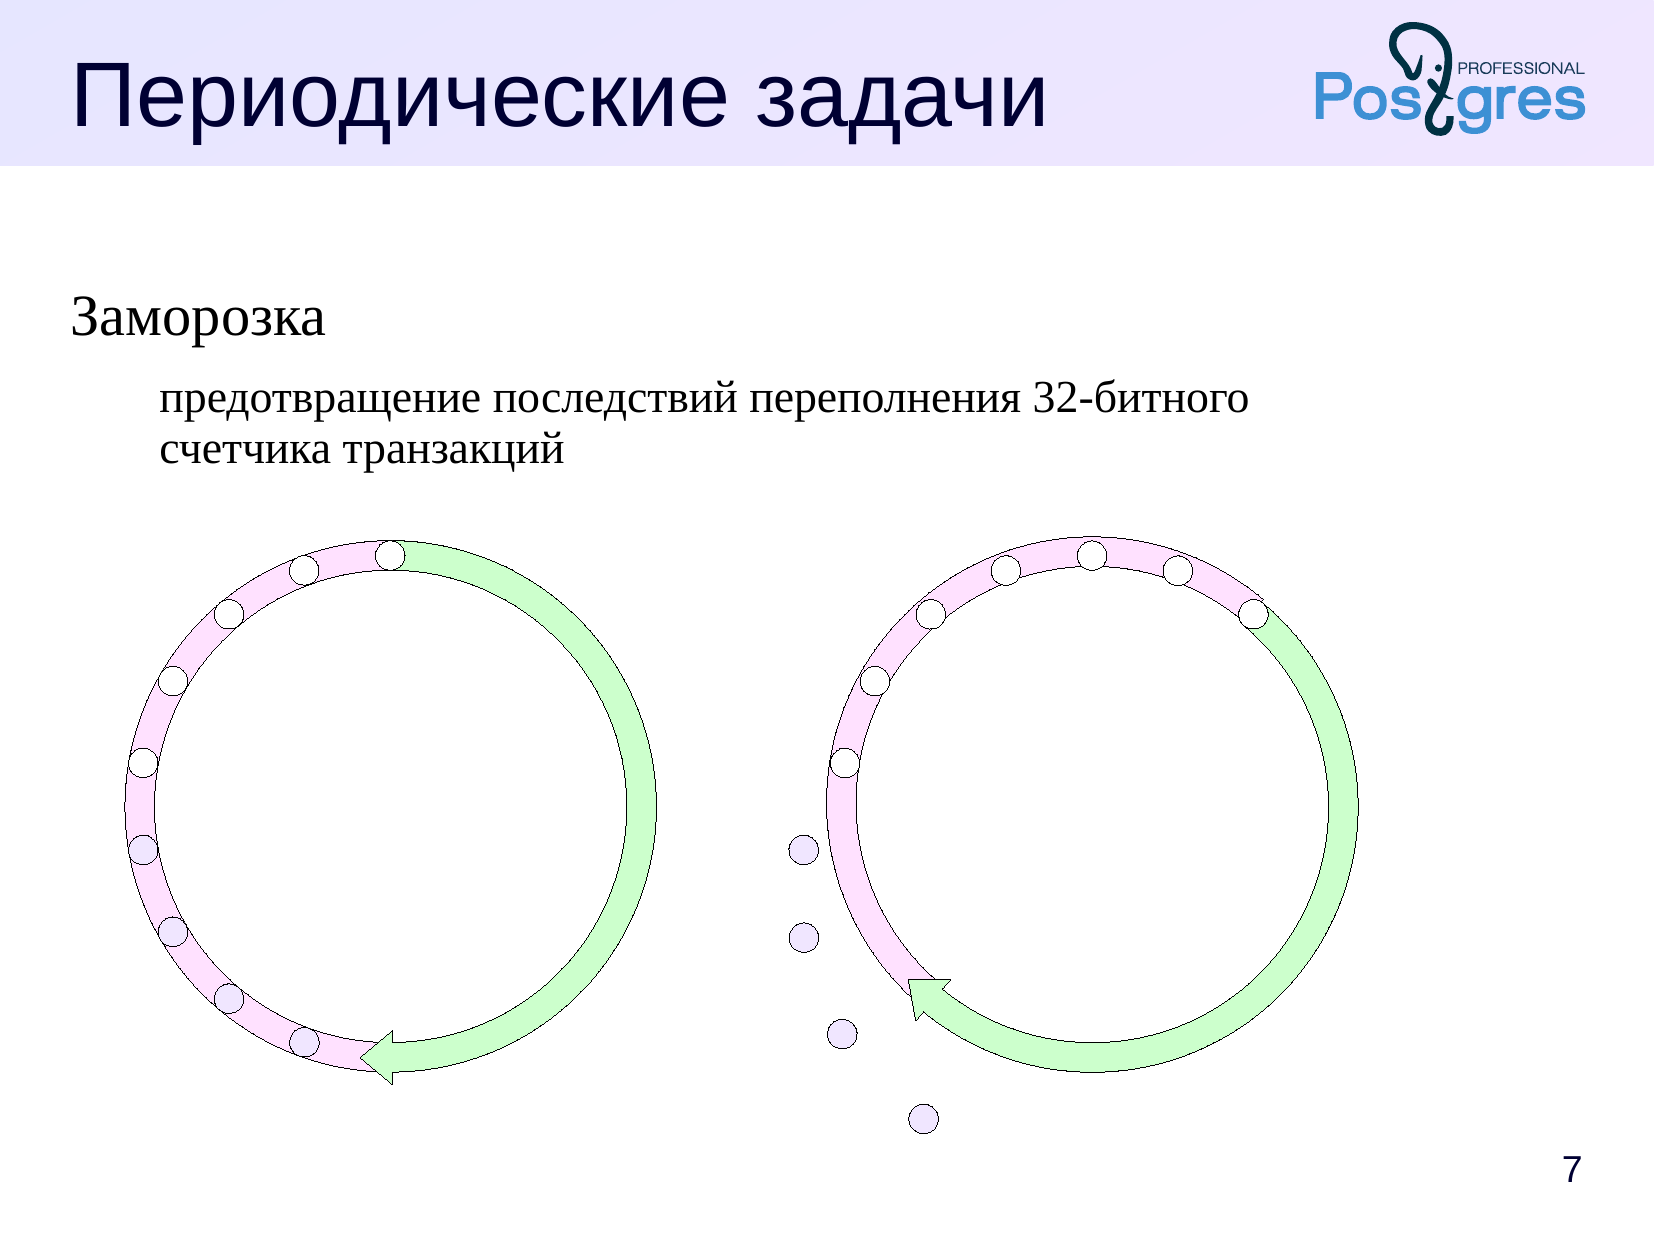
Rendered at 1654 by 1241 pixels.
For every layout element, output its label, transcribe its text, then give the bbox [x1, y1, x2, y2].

text_box [789, 922, 819, 953]
text_box [124, 540, 657, 1085]
text_box [908, 1104, 939, 1134]
text_box [827, 1019, 858, 1049]
text_box [788, 835, 819, 865]
title Периодические задачи [70, 43, 1291, 147]
text_box [826, 536, 1359, 1073]
list Заморозка предотвращение последствий переполнения 32-битного счетчика транзакций [70, 283, 1583, 1134]
